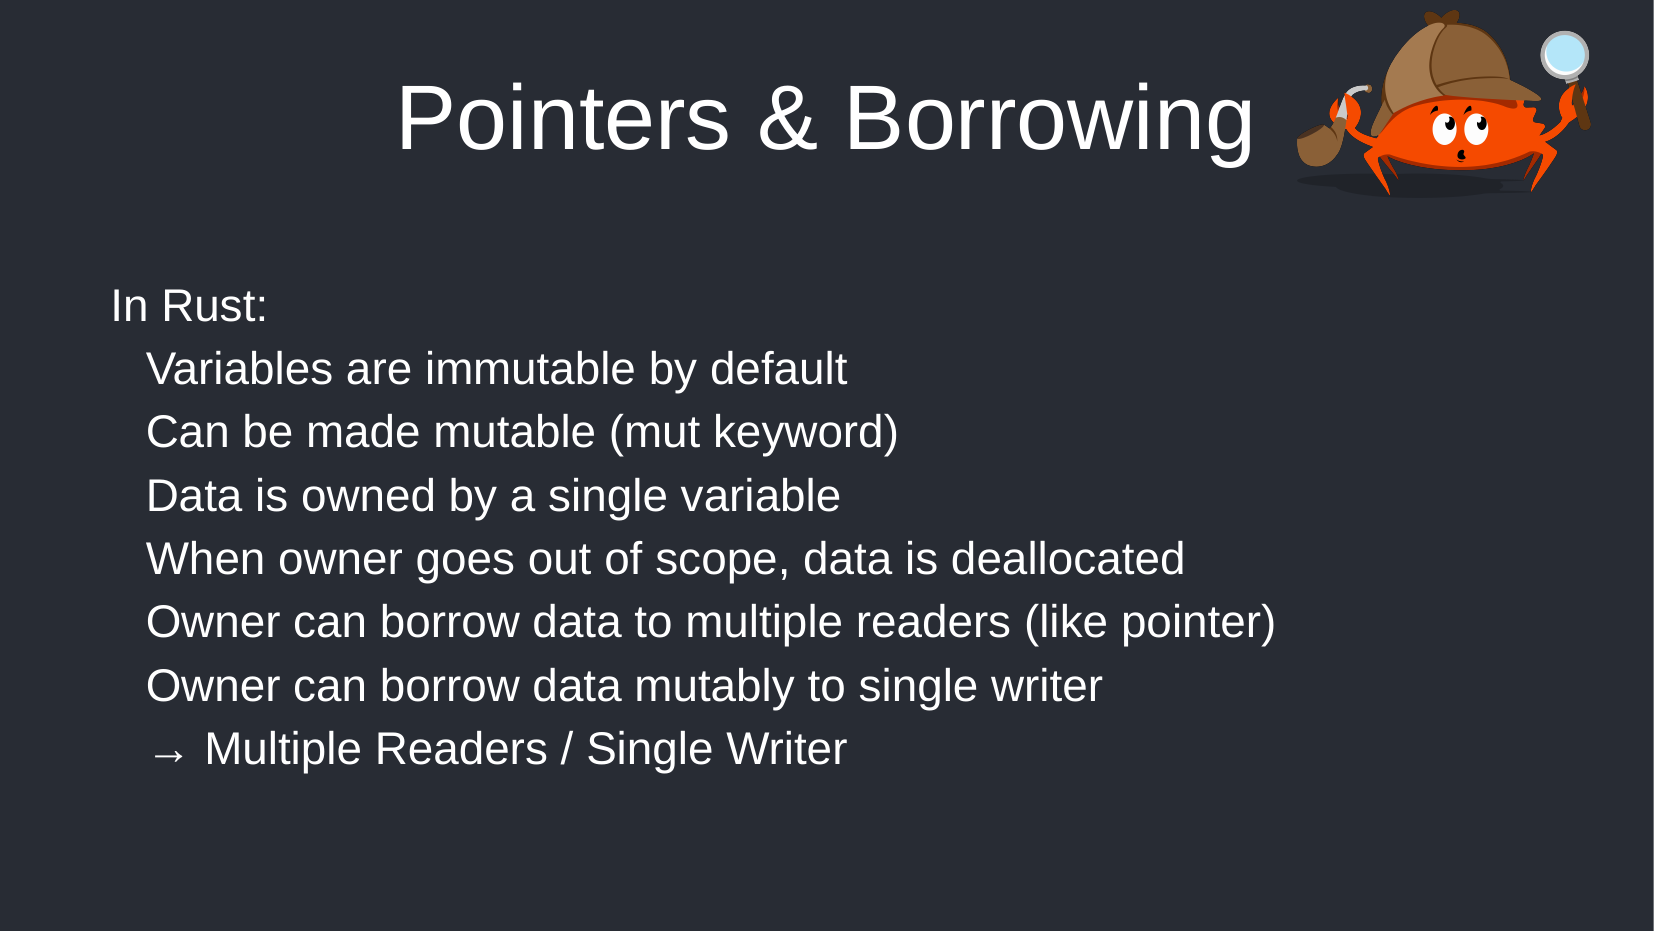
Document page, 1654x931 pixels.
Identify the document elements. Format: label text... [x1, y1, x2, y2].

title Pointers & Borrowing [82, 39, 1297, 196]
subtitle In Rust: Variables are immutable by default Can be made mutable (mut keyword) Data is owned by a single variable When owner goes out of scope, data is deallocated Owner can borrow data to multiple readers (like pointer) Owner can borrow data mutably to single writer → Multiple Readers / Single Writer [75, 216, 1564, 774]
picture [0, 0, 1654, 931]
